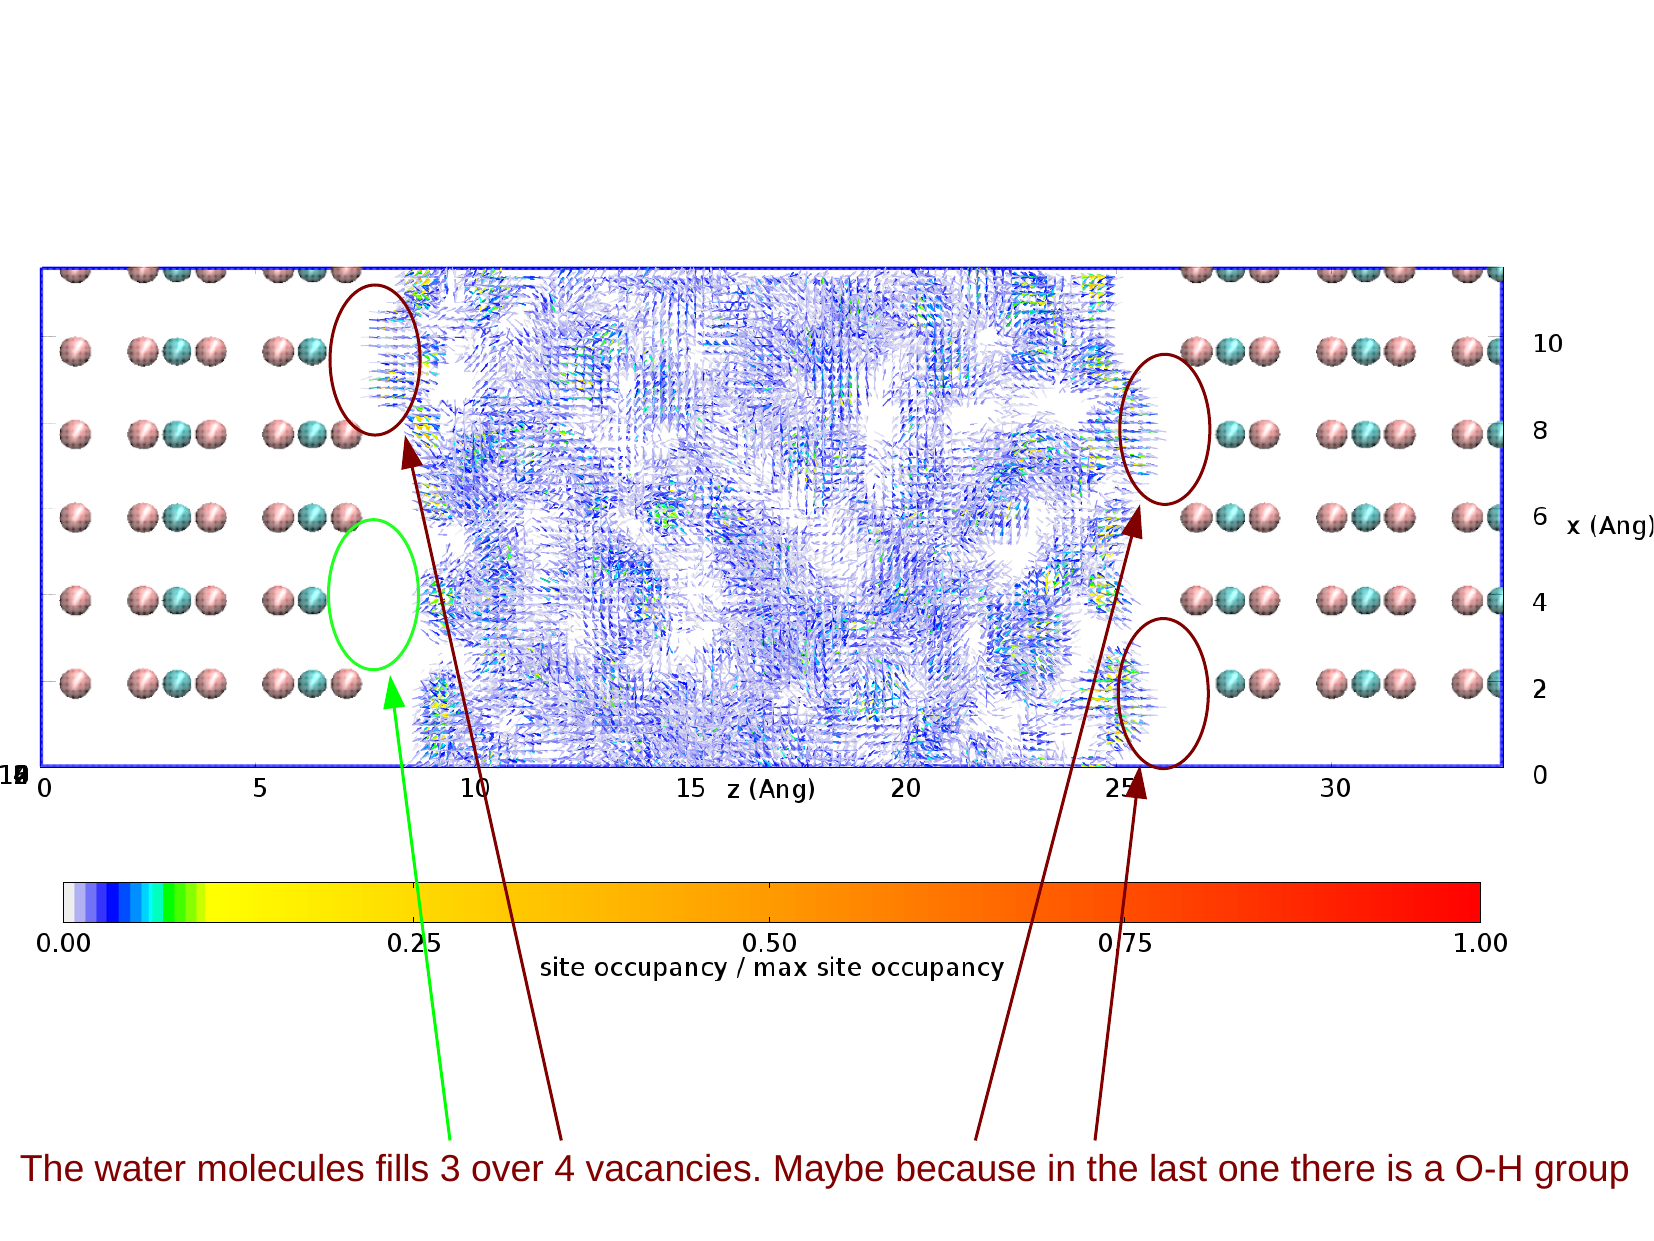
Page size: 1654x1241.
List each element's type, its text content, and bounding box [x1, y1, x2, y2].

picture [0, 266, 1654, 981]
text_box The water molecules fills 3 over 4 vacancies. Maybe because in the last one there is a O-H group [5, 1140, 1646, 1198]
